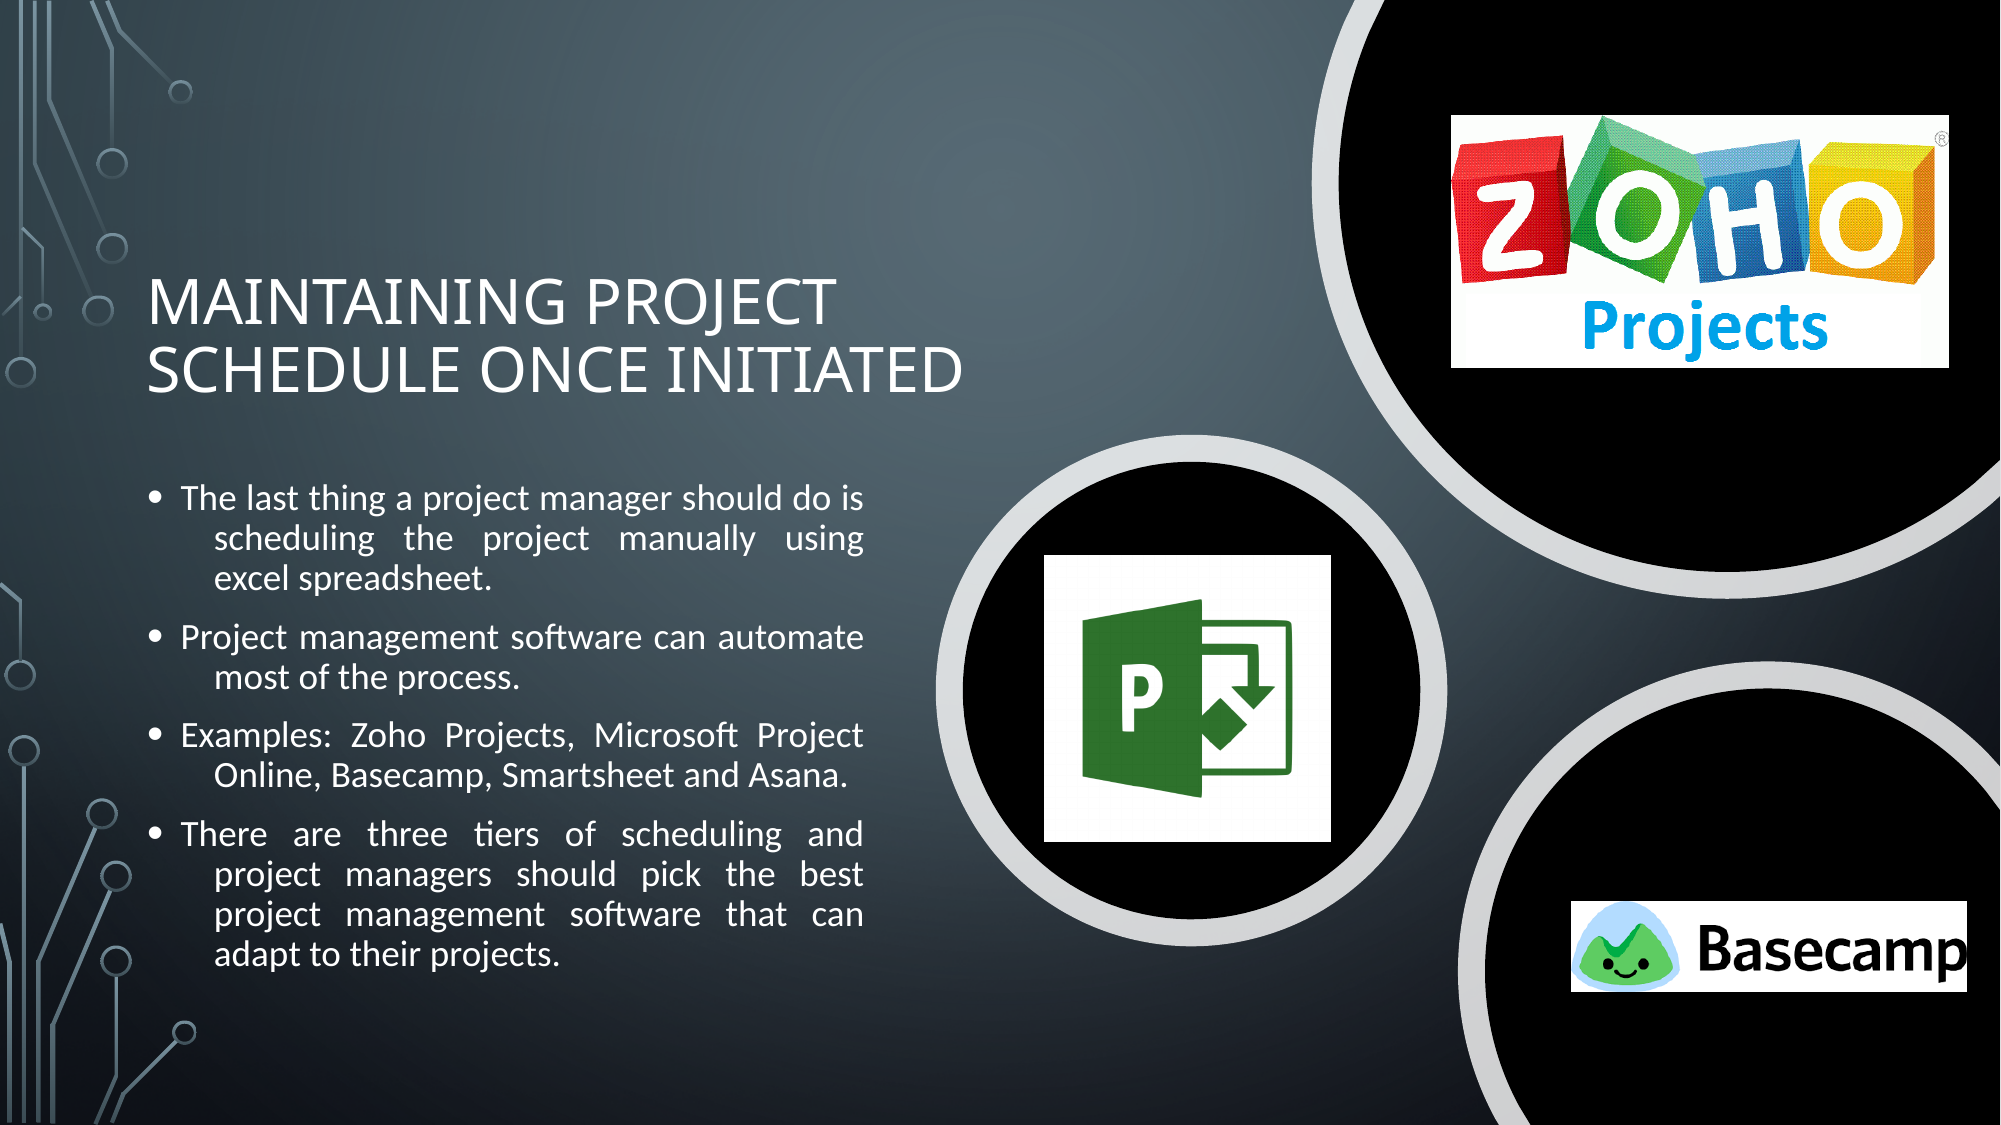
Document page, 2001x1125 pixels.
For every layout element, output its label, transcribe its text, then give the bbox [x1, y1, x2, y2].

list The last thing a project manager should do is scheduling the project manually using excel spreadsheet. Project management software can automate most of the process. Examples: Zoho Projects, Microsoft Project Online, Basecamp, Smartsheet and Asana. There are three tiers of scheduling and project managers should pick the best project management software that can adapt to their projects. [132, 471, 880, 994]
text_box [1457, 661, 2000, 1125]
text_box [1311, 0, 2000, 599]
picture [1044, 555, 1331, 842]
picture [1451, 116, 1949, 368]
picture [1571, 901, 1967, 992]
text_box [935, 434, 1448, 947]
title Maintaining project schedule once initiated [131, 229, 998, 447]
